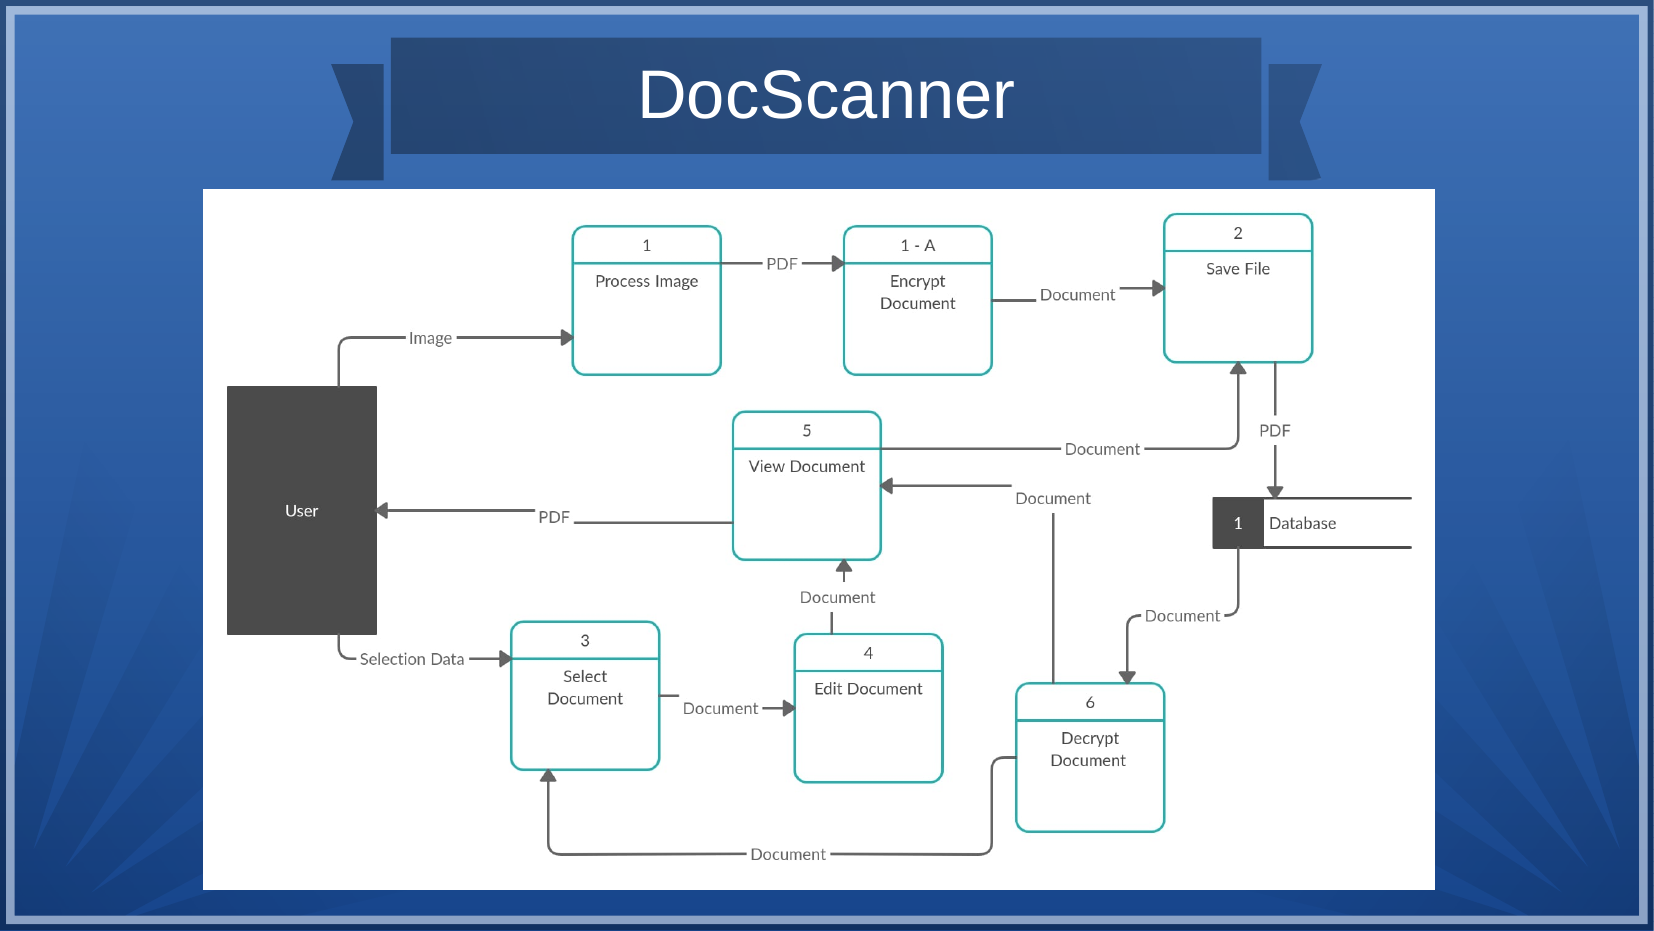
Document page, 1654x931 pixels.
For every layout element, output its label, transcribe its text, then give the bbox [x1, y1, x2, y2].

picture [203, 189, 1435, 890]
title DocScanner [389, 35, 1264, 154]
